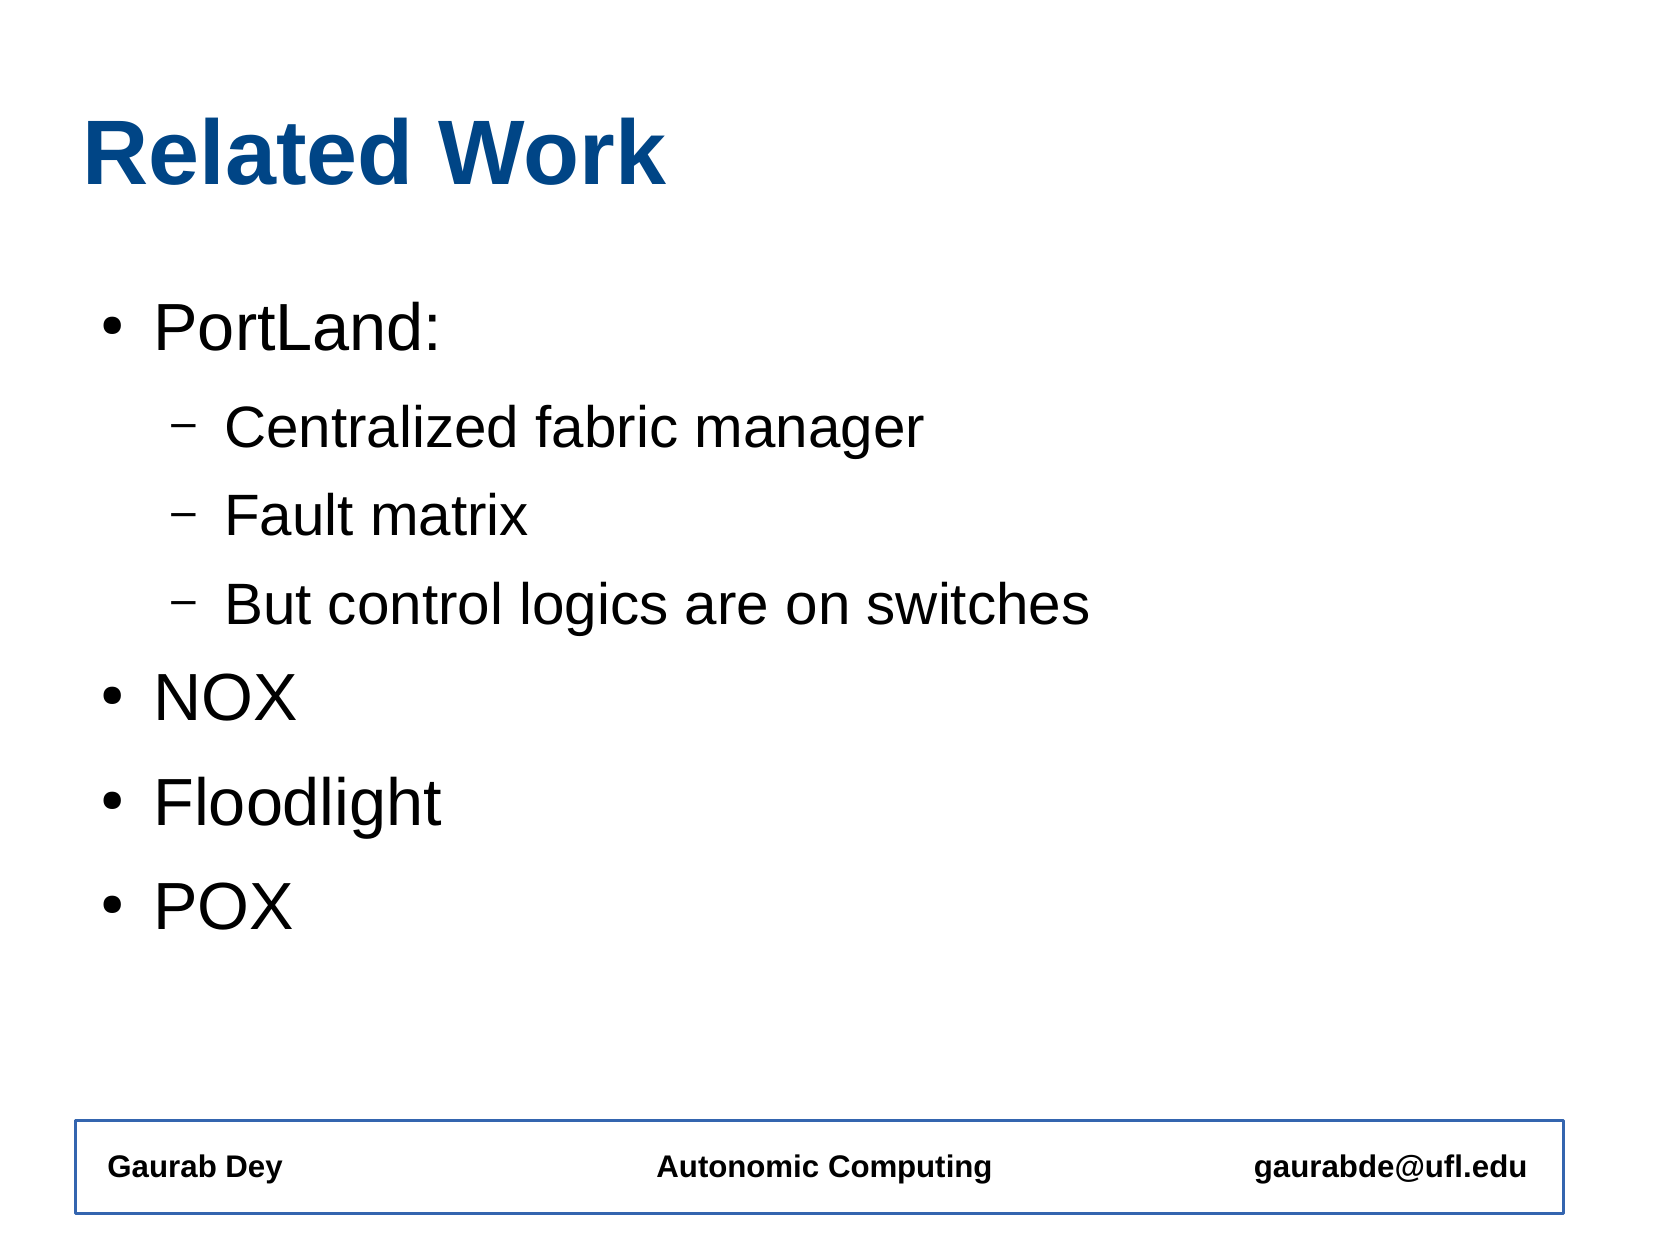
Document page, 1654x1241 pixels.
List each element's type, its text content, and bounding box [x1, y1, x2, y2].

title Related Work [82, 49, 1571, 257]
list PortLand: Centralized fabric manager Fault matrix But control logics are on switches NOX Floodlight POX [82, 290, 1571, 1010]
title Gaurab Dey Autonomic Computing gaurabde@ufl.edu [75, 1120, 1564, 1214]
